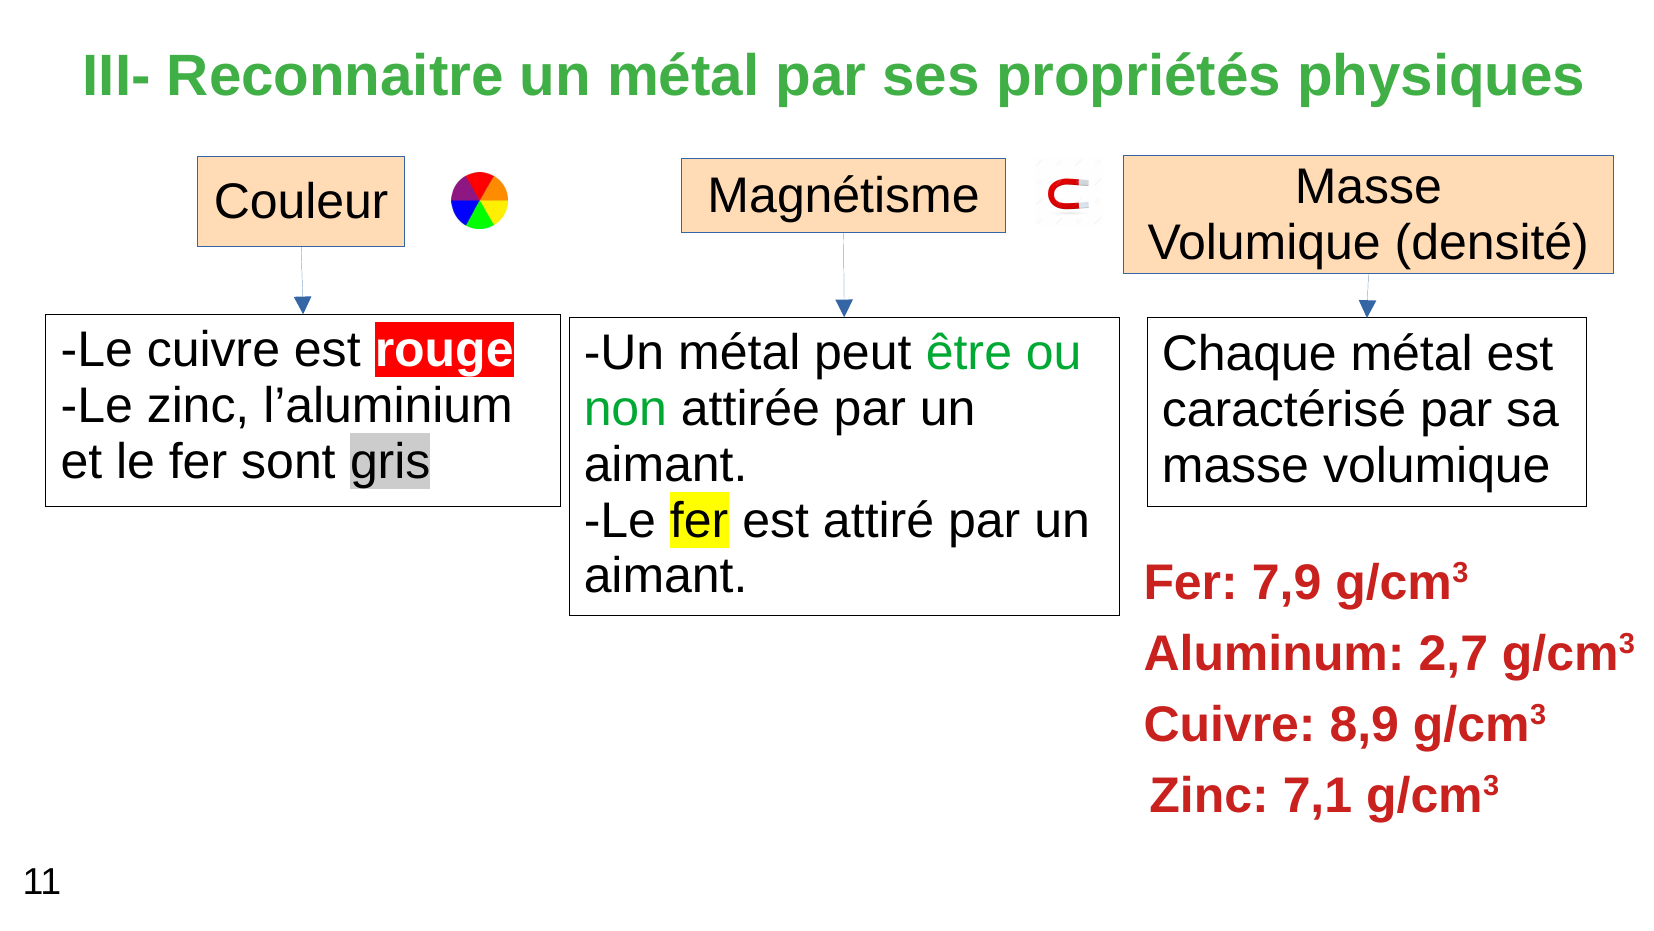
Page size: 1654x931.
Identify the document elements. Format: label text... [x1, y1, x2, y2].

picture [1034, 157, 1103, 226]
text_box -Le cuivre est rouge -Le zinc, l’aluminium et le fer sont gris [45, 314, 561, 507]
picture [451, 172, 508, 229]
text_box Fer: 7,9 g/cm3 [1128, 546, 1568, 617]
text_box Aluminum: 2,7 g/cm3 [1128, 617, 1651, 689]
text_box Couleur [197, 156, 405, 247]
text_box -Un métal peut être ou non attirée par un aimant. -Le fer est attiré par un aimant. [569, 317, 1120, 616]
text_box Magnétisme [681, 158, 1006, 233]
text_box Masse Volumique (densité) [1123, 155, 1614, 274]
text_box Chaque métal est caractérisé par sa masse volumique [1147, 317, 1587, 507]
title III- Reconnaitre un métal par ses propriétés physiques [82, 19, 1595, 130]
text_box Cuivre: 8,9 g/cm3 [1128, 688, 1589, 760]
text_box Zinc: 7,1 g/cm3 [1134, 759, 1574, 831]
text_box <number> [7, 853, 637, 924]
